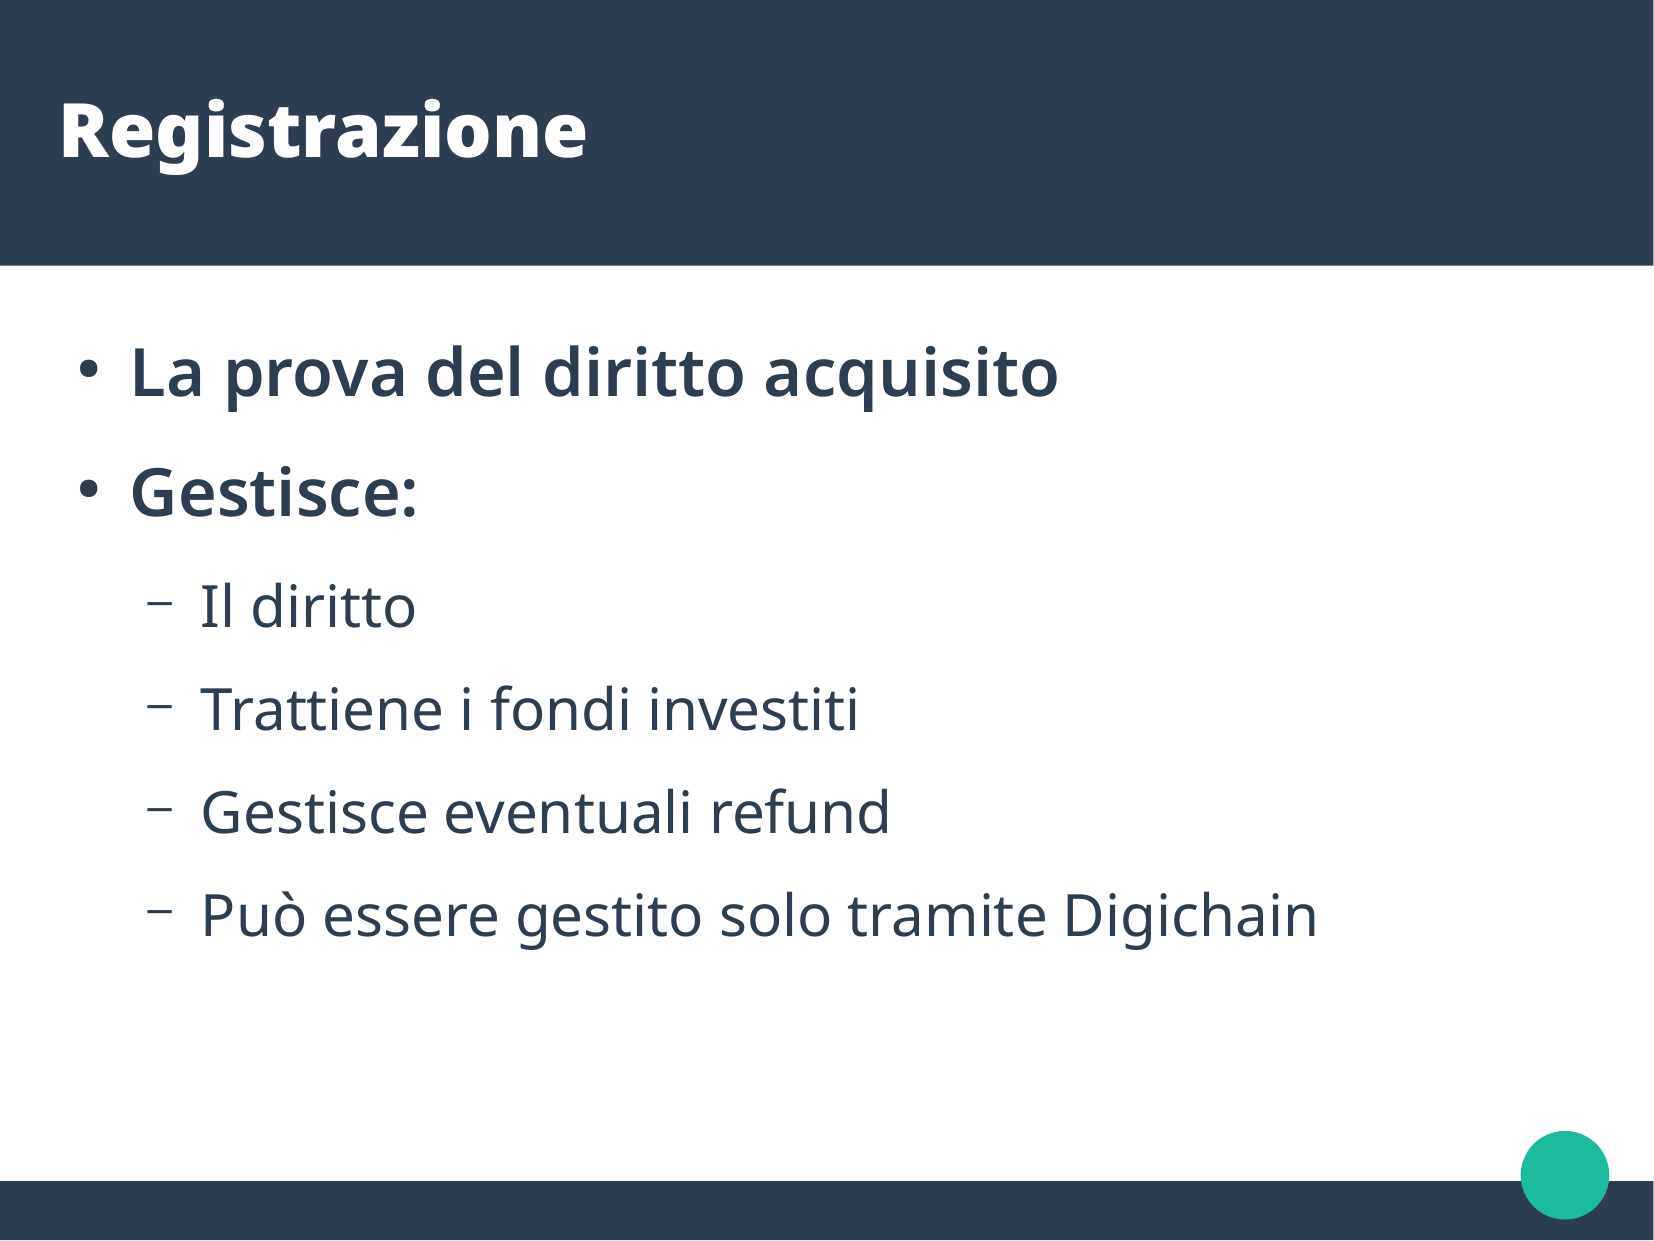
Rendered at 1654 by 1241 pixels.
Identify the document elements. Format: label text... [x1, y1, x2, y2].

title Registrazione [59, 49, 1595, 207]
list La prova del diritto acquisito Gestisce: Il diritto Trattiene i fondi investiti Gestisce eventuali refund Può essere gestito solo tramite Digichain [59, 324, 1595, 1152]
